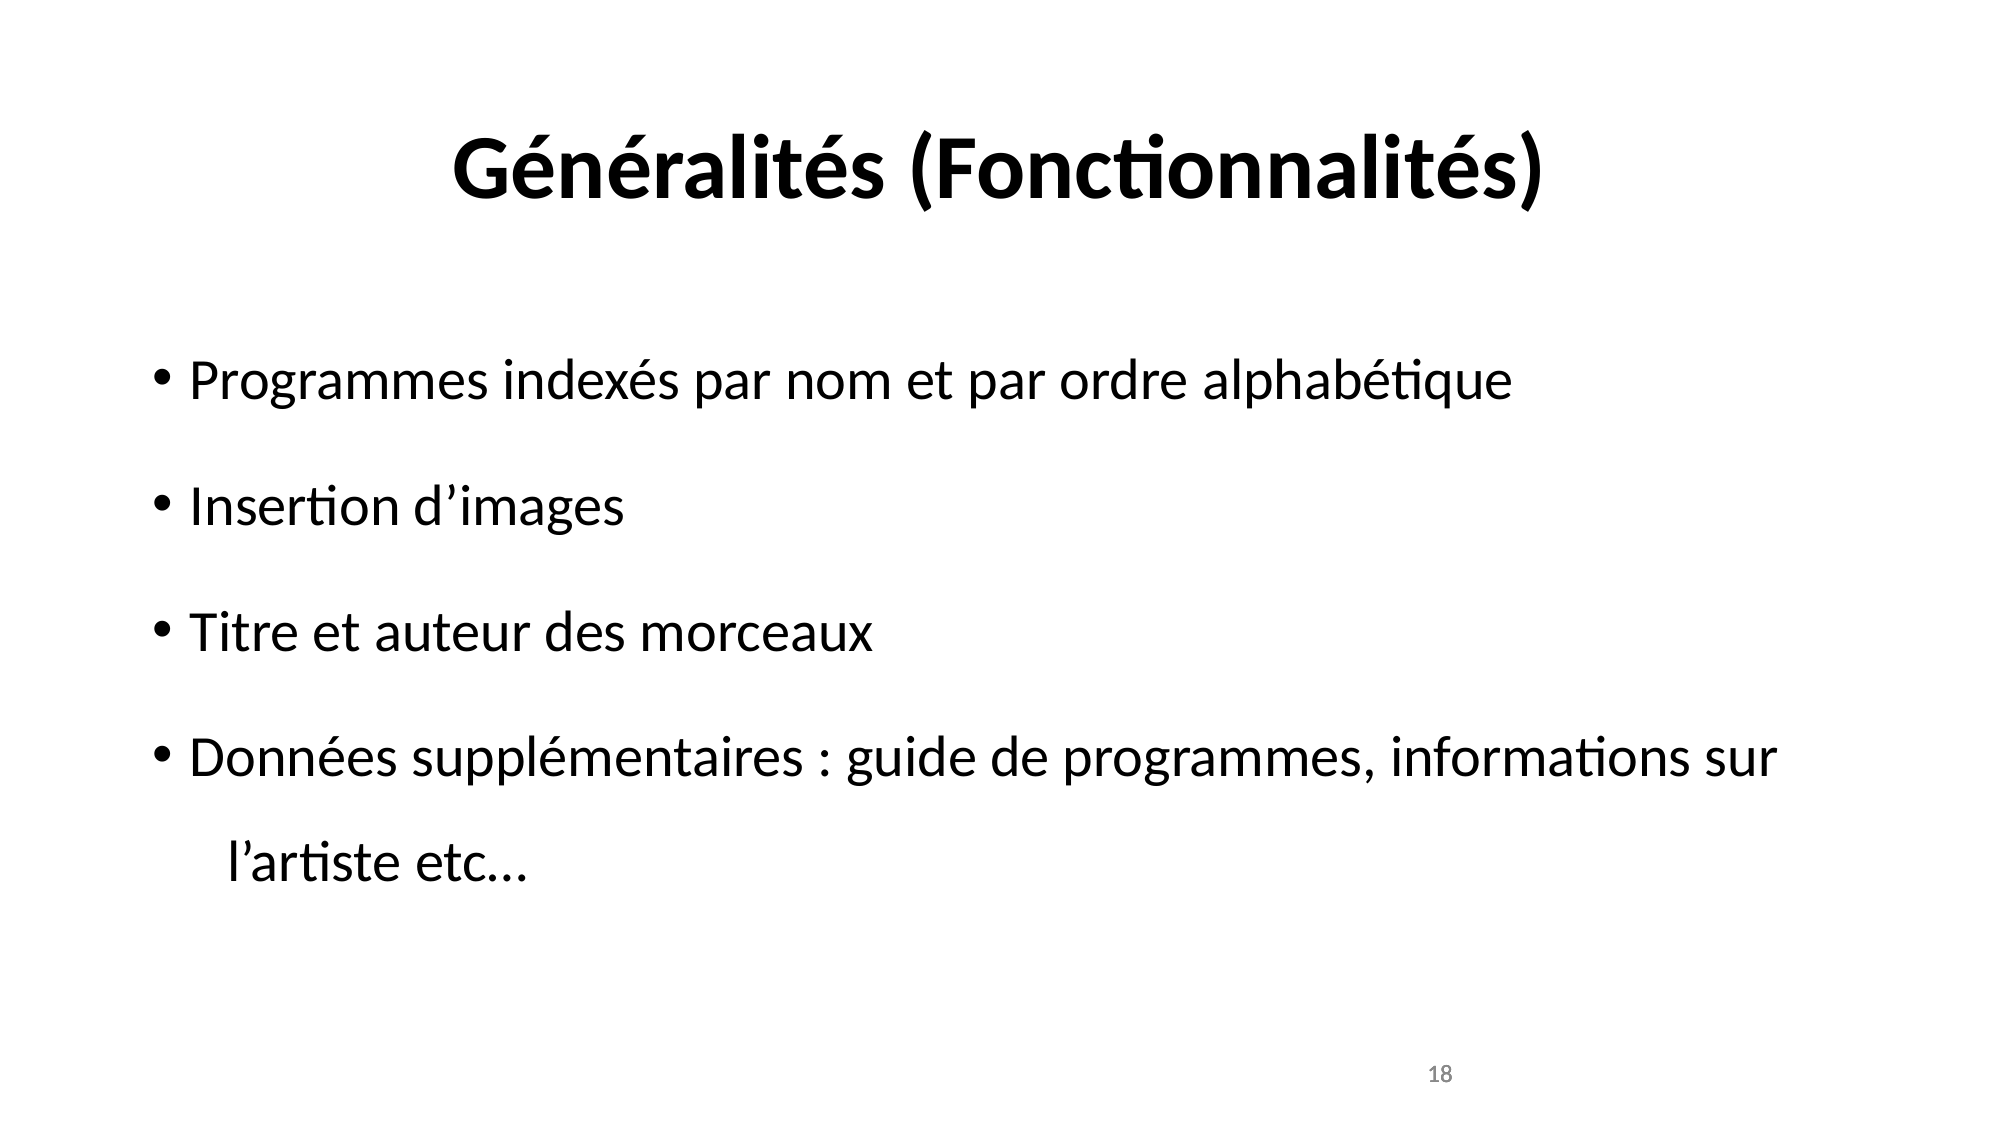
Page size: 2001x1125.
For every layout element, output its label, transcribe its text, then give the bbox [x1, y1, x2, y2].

list Programmes indexés par nom et par ordre alphabétique Insertion d’images Titre et auteur des morceaux Données supplémentaires : guide de programmes, informations sur l’artiste etc… [137, 299, 1863, 1014]
title Généralités (Fonctionnalités) [137, 59, 1863, 278]
text_box [1412, 1042, 1863, 1103]
